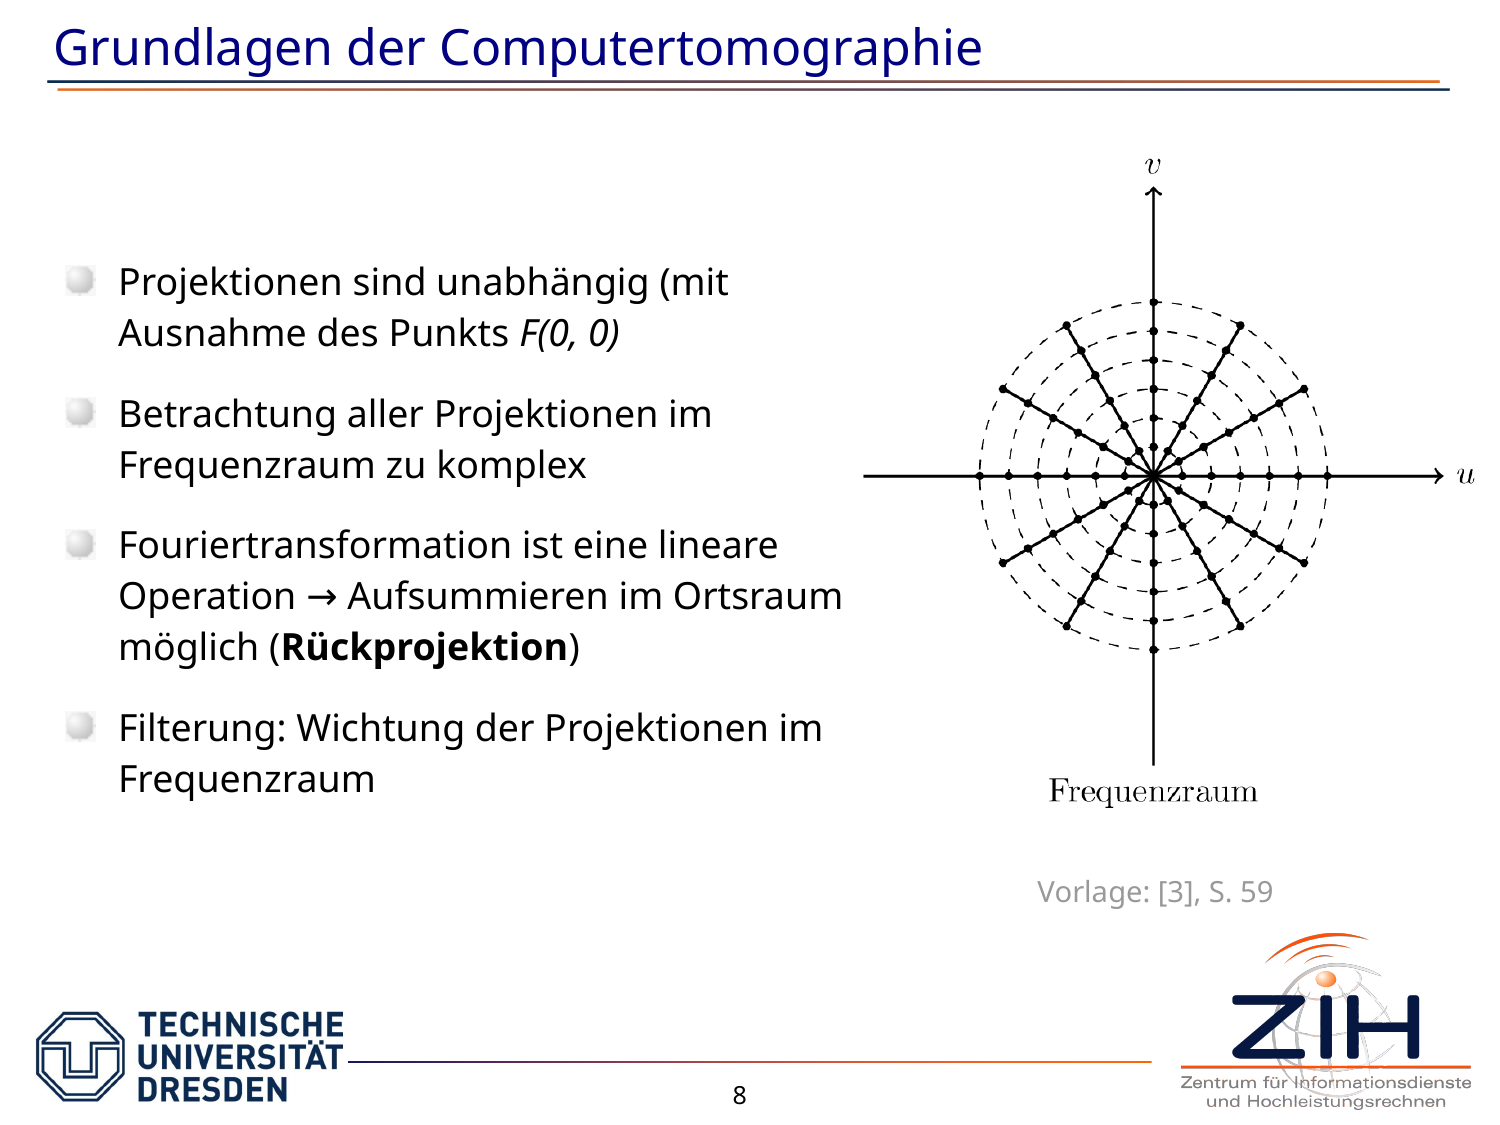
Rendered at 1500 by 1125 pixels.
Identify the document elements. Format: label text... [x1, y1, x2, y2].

text_box Vorlage: [3], S. 59 [1022, 863, 1281, 914]
list Projektionen sind unabhängig (mit Ausnahme des Punkts F(0, 0) Betrachtung aller Projektionen im Frequenzraum zu komplex Fouriertransformation ist eine lineare Operation → Aufsummieren im Ortsraum möglich (Rückprojektion) Filterung: Wichtung der Projektionen im Frequenzraum [29, 118, 856, 941]
picture [1181, 933, 1471, 1110]
picture [862, 147, 1486, 819]
title Grundlagen der Computertomographie [53, 12, 1453, 81]
picture [47, 80, 1450, 91]
picture [35, 1011, 343, 1102]
